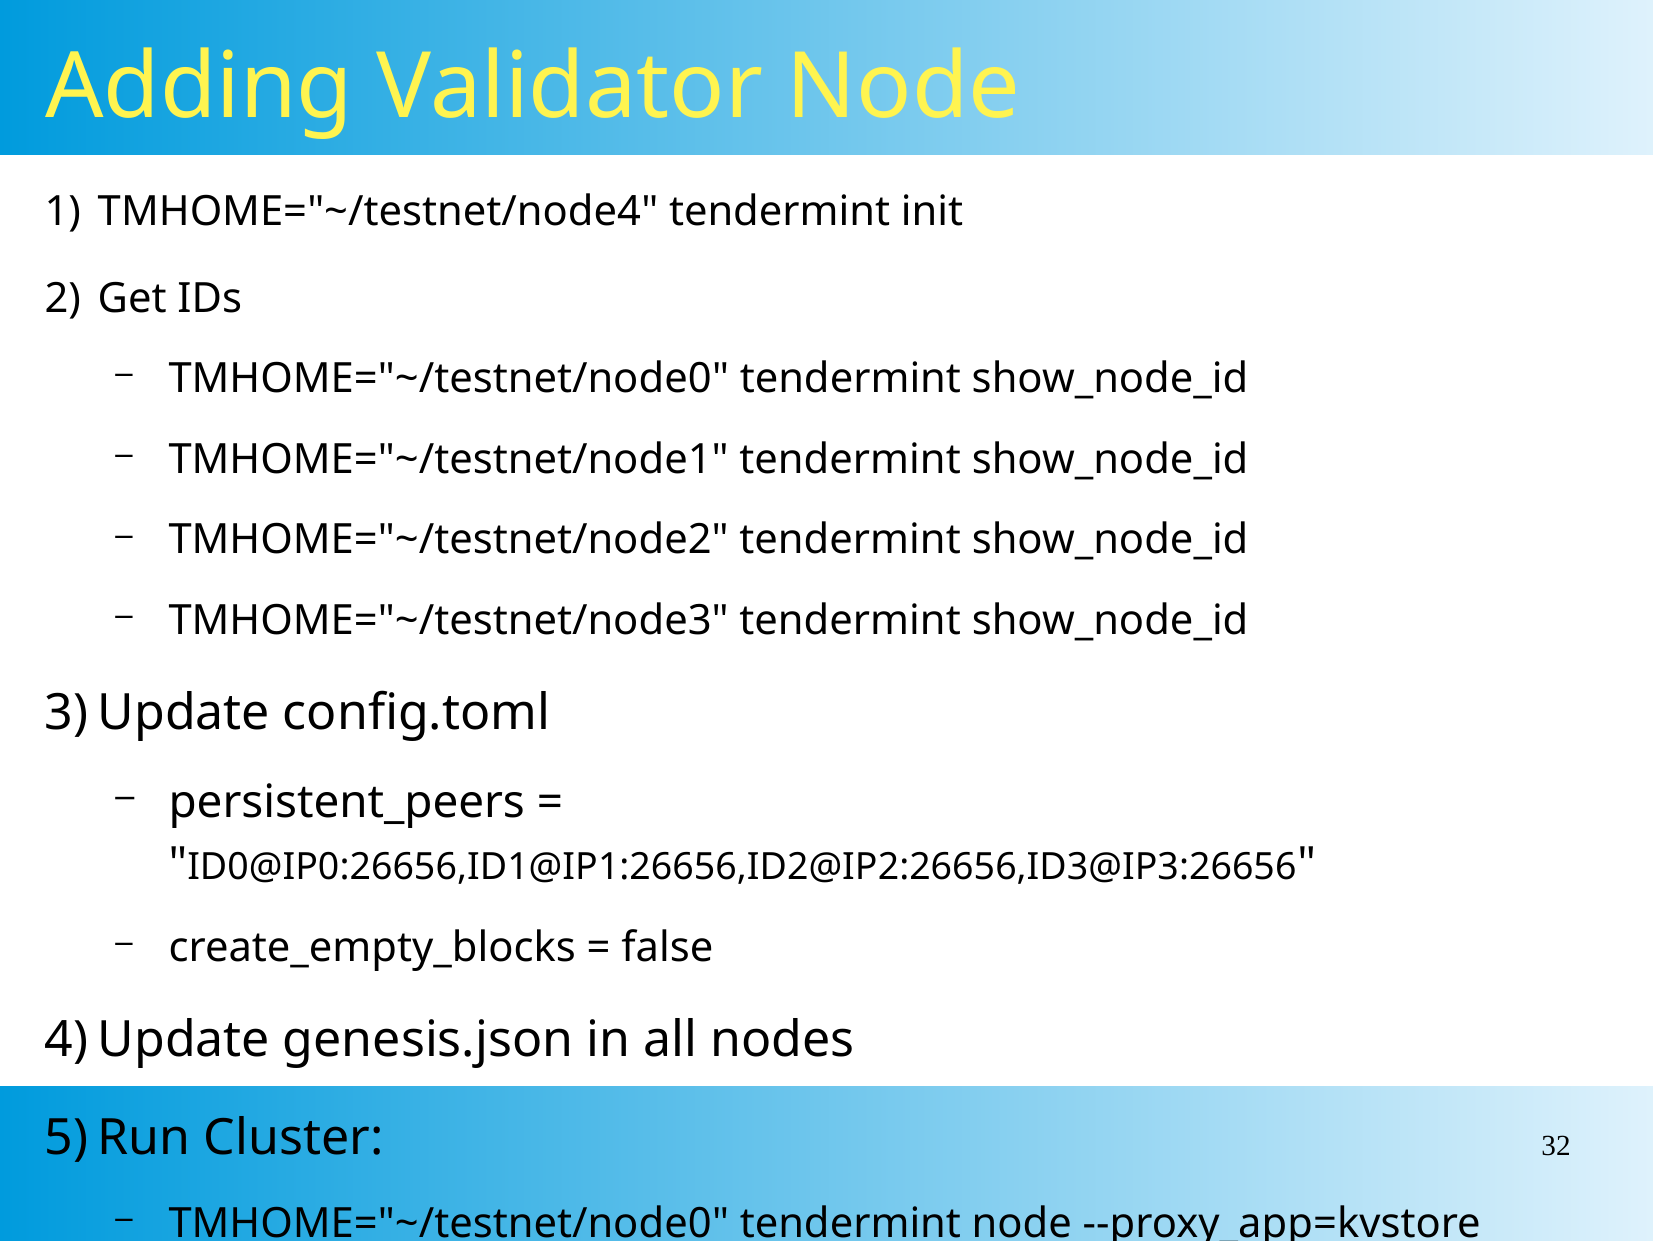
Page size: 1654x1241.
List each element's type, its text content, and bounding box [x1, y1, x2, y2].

title Adding Validator Node [45, 30, 1534, 135]
list TMHOME="~/testnet/node4" tendermint init Get IDs TMHOME="~/testnet/node0" tendermint show_node_id TMHOME="~/testnet/node1" tendermint show_node_id TMHOME="~/testnet/node2" tendermint show_node_id TMHOME="~/testnet/node3" tendermint show_node_id Update config.toml persistent_peers = "ID0@IP0:26656,ID1@IP1:26656,ID2@IP2:26656,ID3@IP3:26656" create_empty_blocks = false Update genesis.json in all nodes Run Cluster: TMHOME="~/testnet/node0" tendermint node --proxy_app=kvstore TMHOME="~/testnet/node1" tendermint node --proxy_app=kvstore TMHOME="~/testnet/node2" tendermint node --proxy_app=kvstore TMHOME="~/testnet/node3" tendermint node --proxy_app=kvstore [26, 180, 1516, 901]
